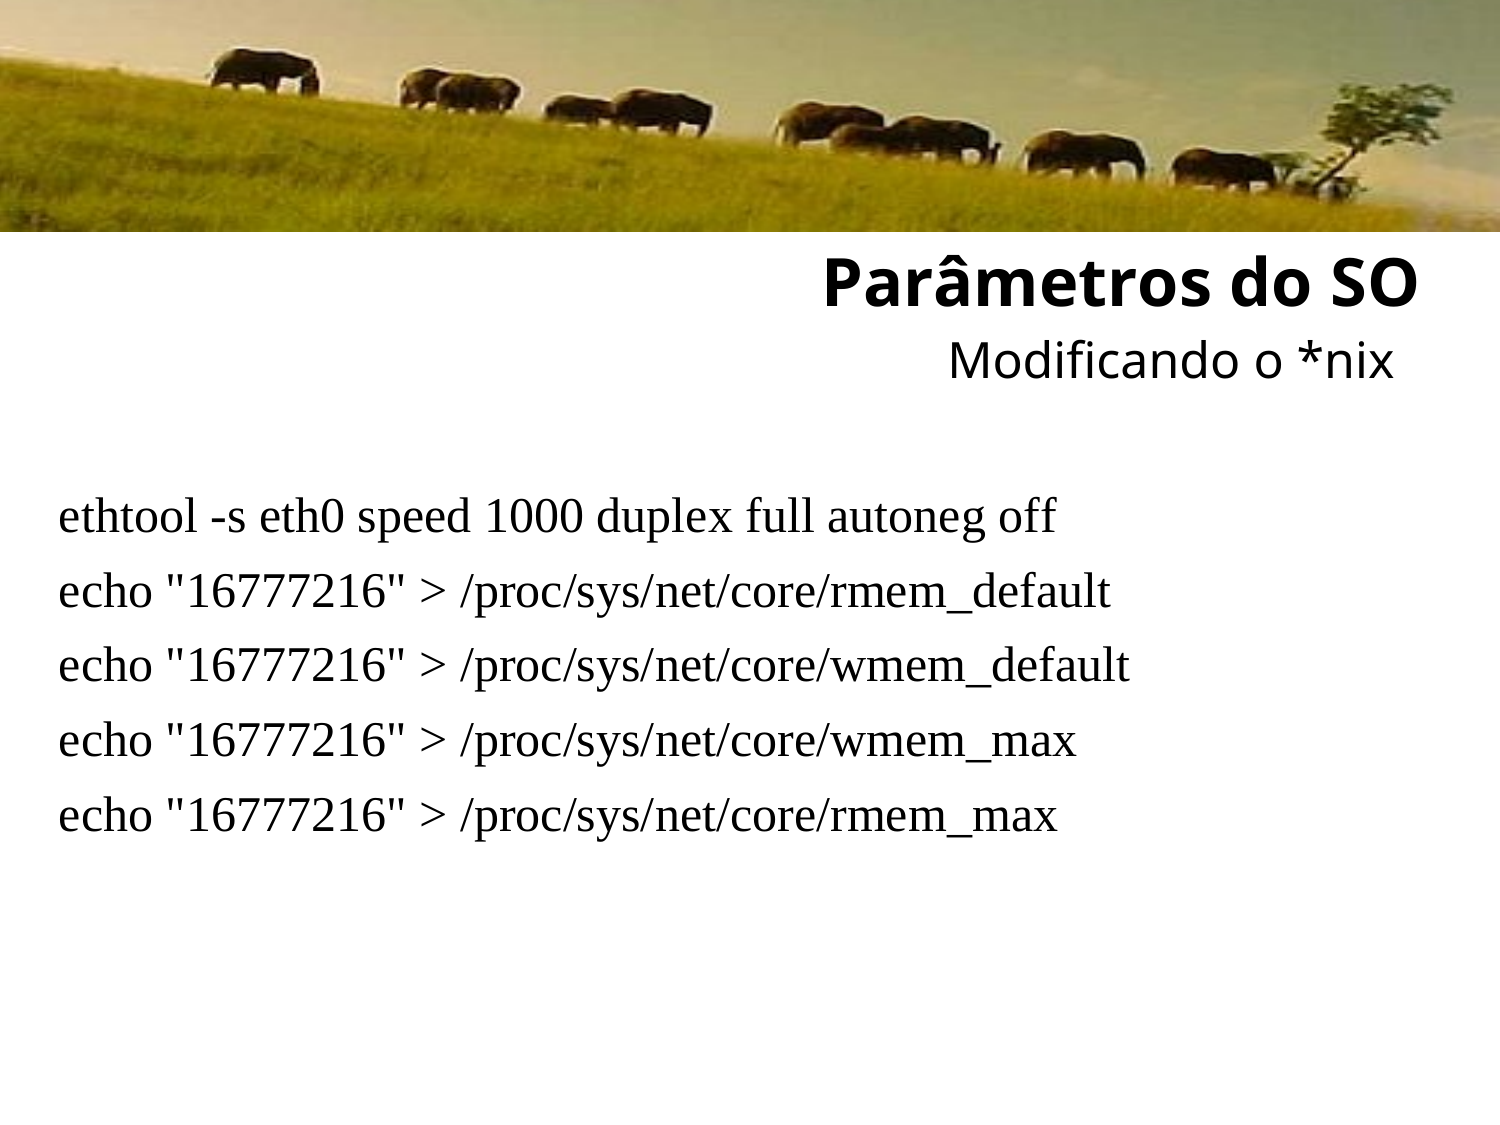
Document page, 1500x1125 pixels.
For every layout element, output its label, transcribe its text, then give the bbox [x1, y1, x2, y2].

text_box Parâmetros do SO Modificando o *nix [472, 232, 1436, 384]
picture [0, 0, 1500, 232]
list ethtool -s eth0 speed 1000 duplex full autoneg off echo "16777216" > /proc/sys/net/core/rmem_default echo "16777216" > /proc/sys/net/core/wmem_default echo "16777216" > /proc/sys/net/core/wmem_max echo "16777216" > /proc/sys/net/core/rmem_max [59, 413, 1447, 1034]
